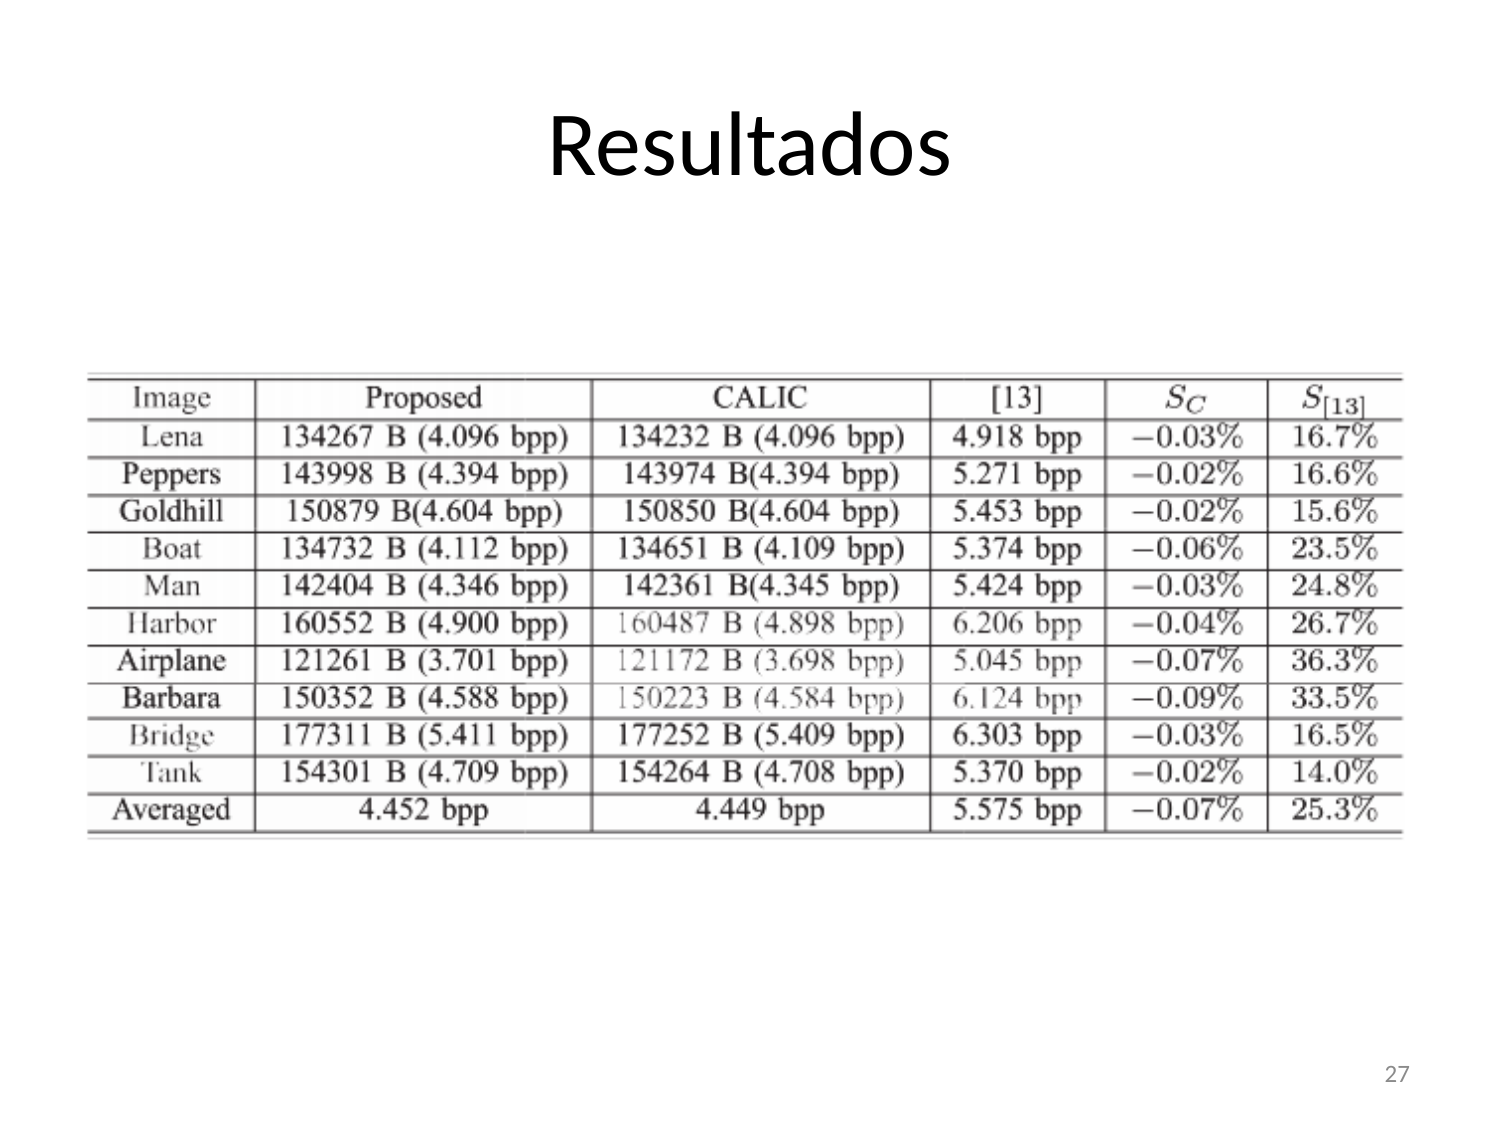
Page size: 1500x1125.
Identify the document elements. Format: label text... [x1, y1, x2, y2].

title Resultados [75, 45, 1425, 233]
picture [70, 351, 1438, 856]
slide_number <número> [1074, 1042, 1425, 1103]
